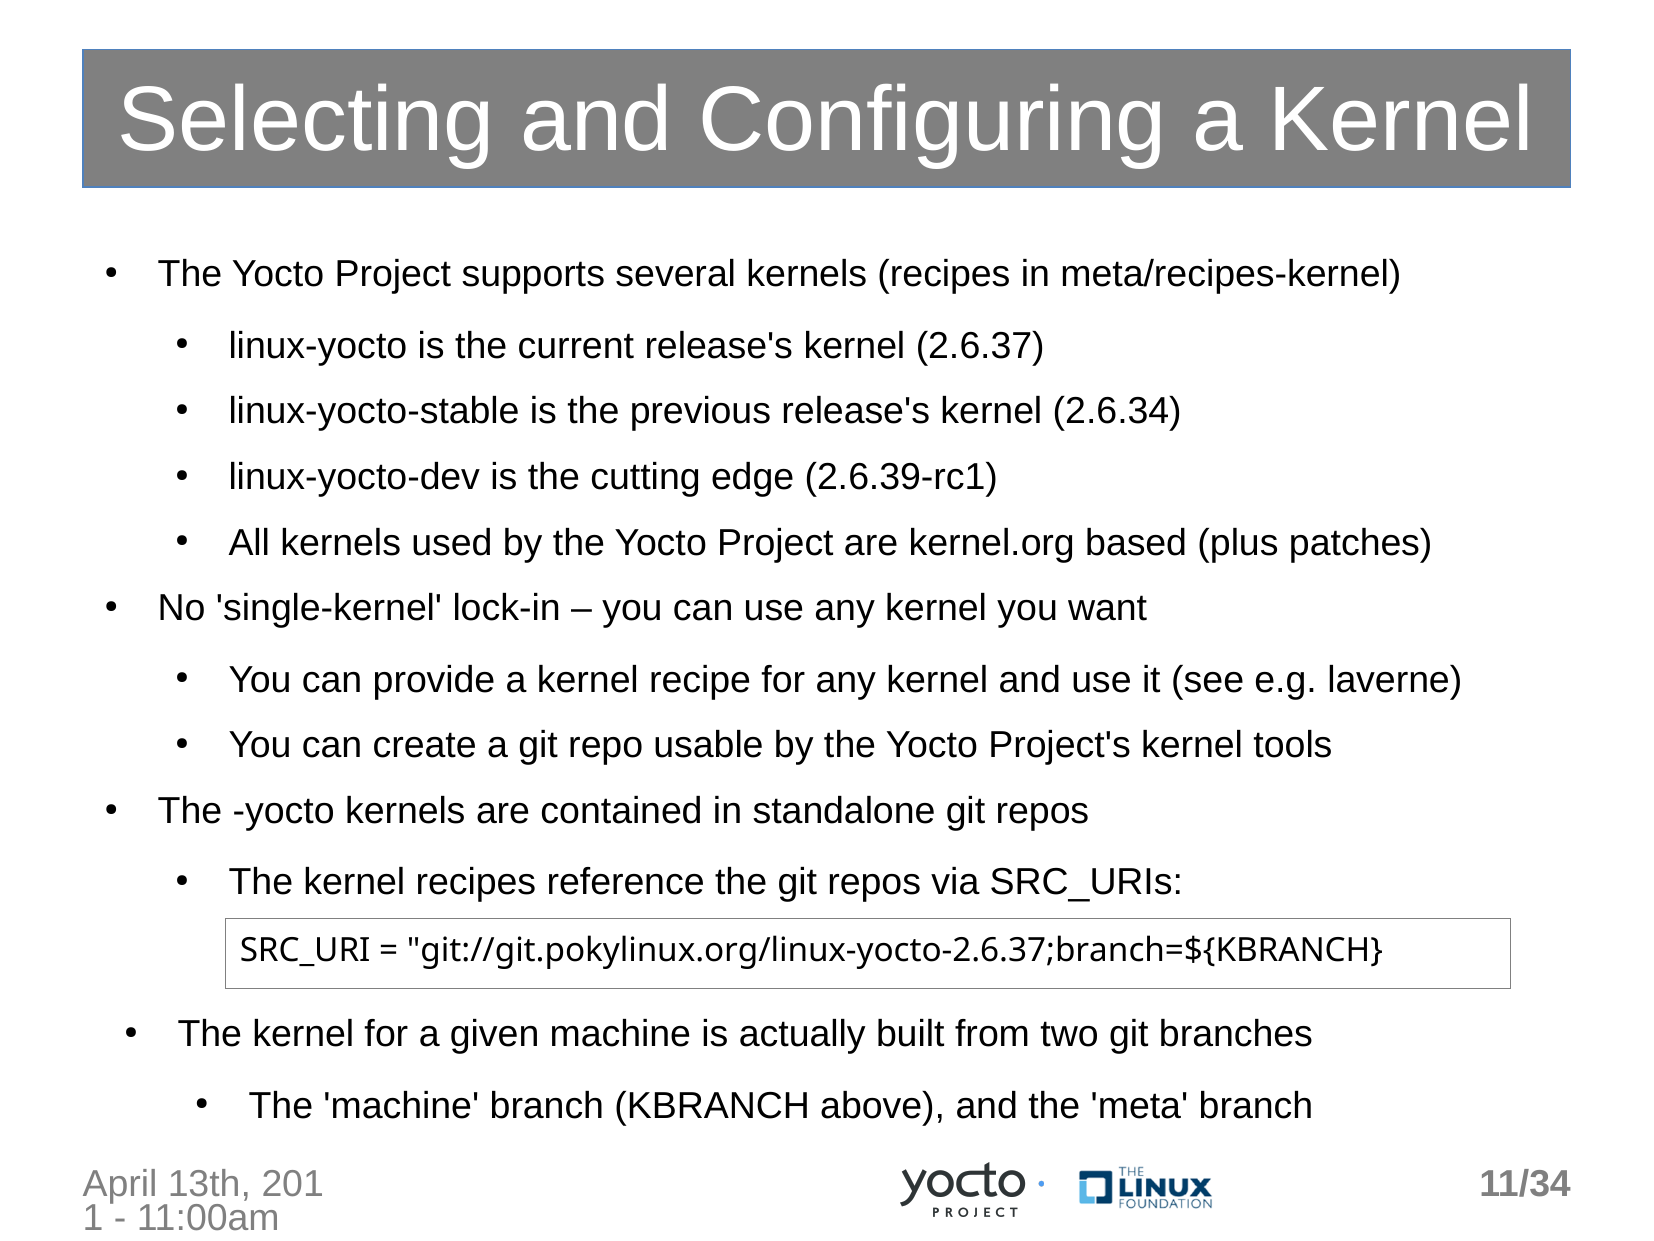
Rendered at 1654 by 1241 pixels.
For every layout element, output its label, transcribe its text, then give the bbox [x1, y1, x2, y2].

list The Yocto Project supports several kernels (recipes in meta/recipes-kernel) linux-yocto is the current release's kernel (2.6.37) linux-yocto-stable is the previous release's kernel (2.6.34) linux-yocto-dev is the cutting edge (2.6.39-rc1) All kernels used by the Yocto Project are kernel.org based (plus patches) No 'single-kernel' lock-in – you can use any kernel you want You can provide a kernel recipe for any kernel and use it (see e.g. laverne) You can create a git repo usable by the Yocto Project's kernel tools The -yocto kernels are contained in standalone git repos The kernel recipes reference the git repos via SRC_URIs: [86, 252, 1576, 919]
list The kernel for a given machine is actually built from two git branches The 'machine' branch (KBRANCH above), and the 'meta' branch [106, 1012, 1595, 1137]
picture [900, 1162, 1044, 1217]
picture [1075, 1162, 1215, 1211]
text_box SRC_URI = "git://git.pokylinux.org/linux-yocto-2.6.37;branch=${KBRANCH} [225, 918, 1511, 989]
title Selecting and Configuring a Kernel [82, 49, 1571, 188]
